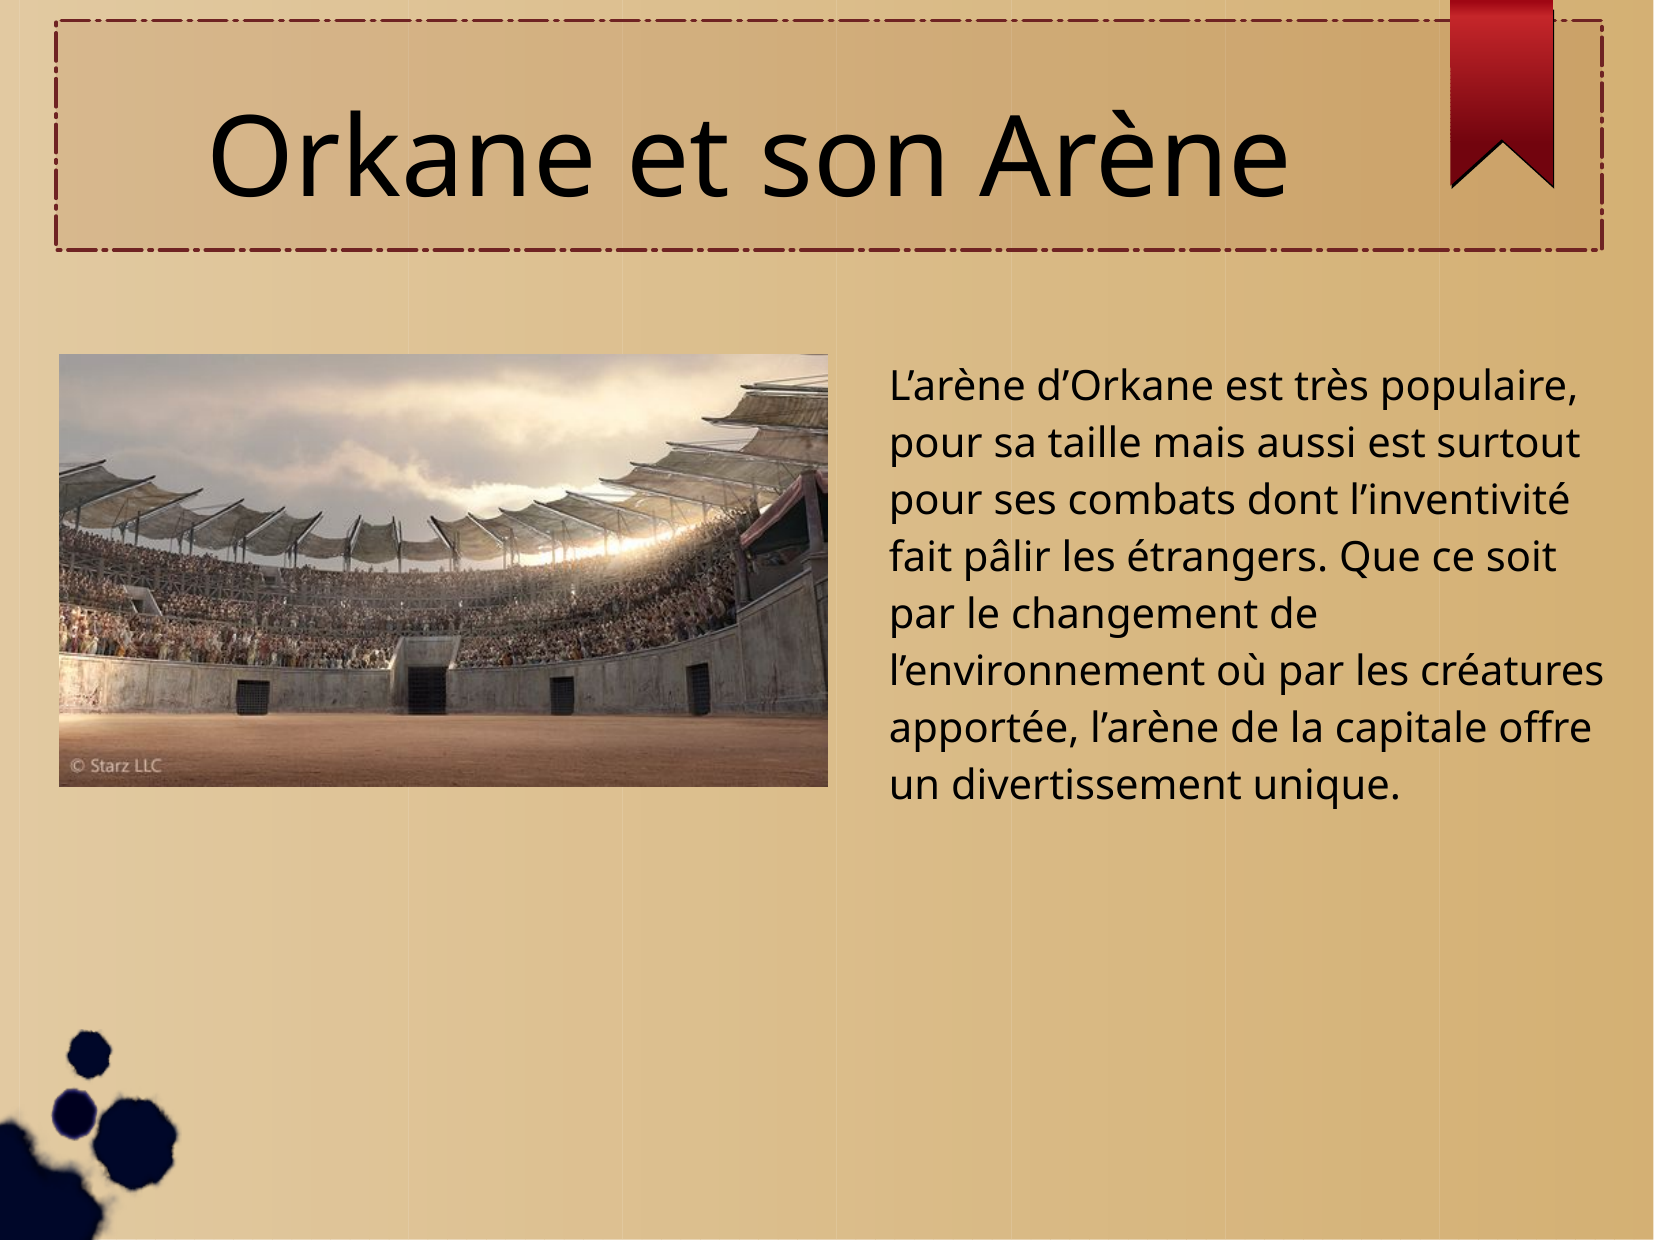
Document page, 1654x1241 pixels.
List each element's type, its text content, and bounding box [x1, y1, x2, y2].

picture [59, 354, 828, 787]
title Orkane et son Arène [5, 49, 1495, 257]
text_box L’arène d’Orkane est très populaire, pour sa taille mais aussi est surtout pour ses combats dont l’inventivité fait pâlir les étrangers. Que ce soit par le changement de l’environnement où par les créatures apportée, l’arène de la capitale offre un divertissement unique. [874, 348, 1642, 827]
